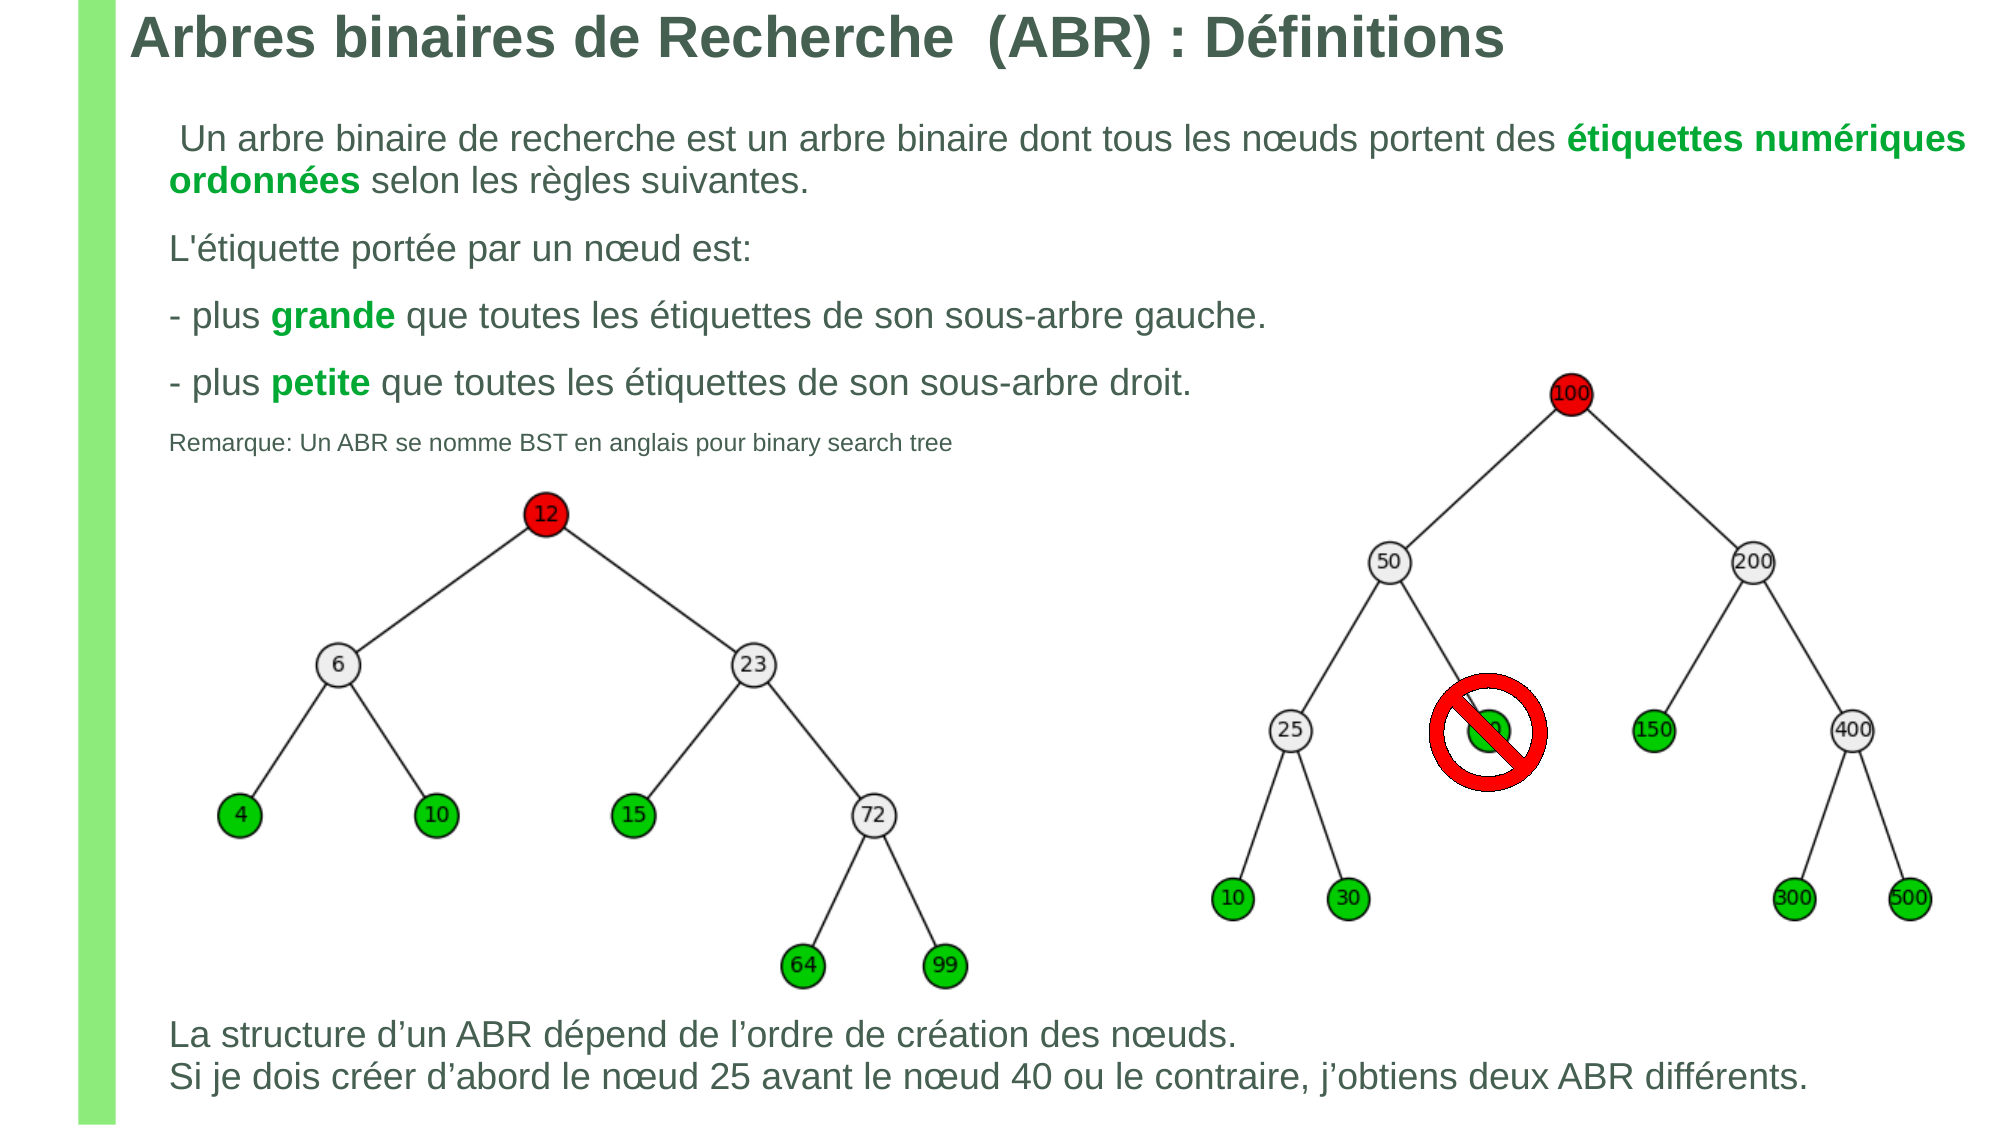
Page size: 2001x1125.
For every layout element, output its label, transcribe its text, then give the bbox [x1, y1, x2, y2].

text_box Arbres binaires de Recherche (ABR) : Définitions [114, 0, 2000, 106]
picture [1204, 366, 1937, 929]
text_box Un arbre binaire de recherche est un arbre binaire dont tous les nœuds portent des étiquettes numériques ordonnées selon les règles suivantes. L'étiquette portée par un nœud est: - plus grande que toutes les étiquettes de son sous-arbre gauche. - plus petite que toutes les étiquettes de son sous-arbre droit. Remarque: Un ABR se nomme BST en anglais pour binary search tree La structure d’un ABR dépend de l’ordre de création des nœuds. Si je dois créer d’abord le nœud 25 avant le nœud 40 ou le contraire, j’obtiens deux ABR différents. [154, 110, 2000, 1111]
text_box [1429, 673, 1548, 792]
picture [205, 484, 981, 996]
